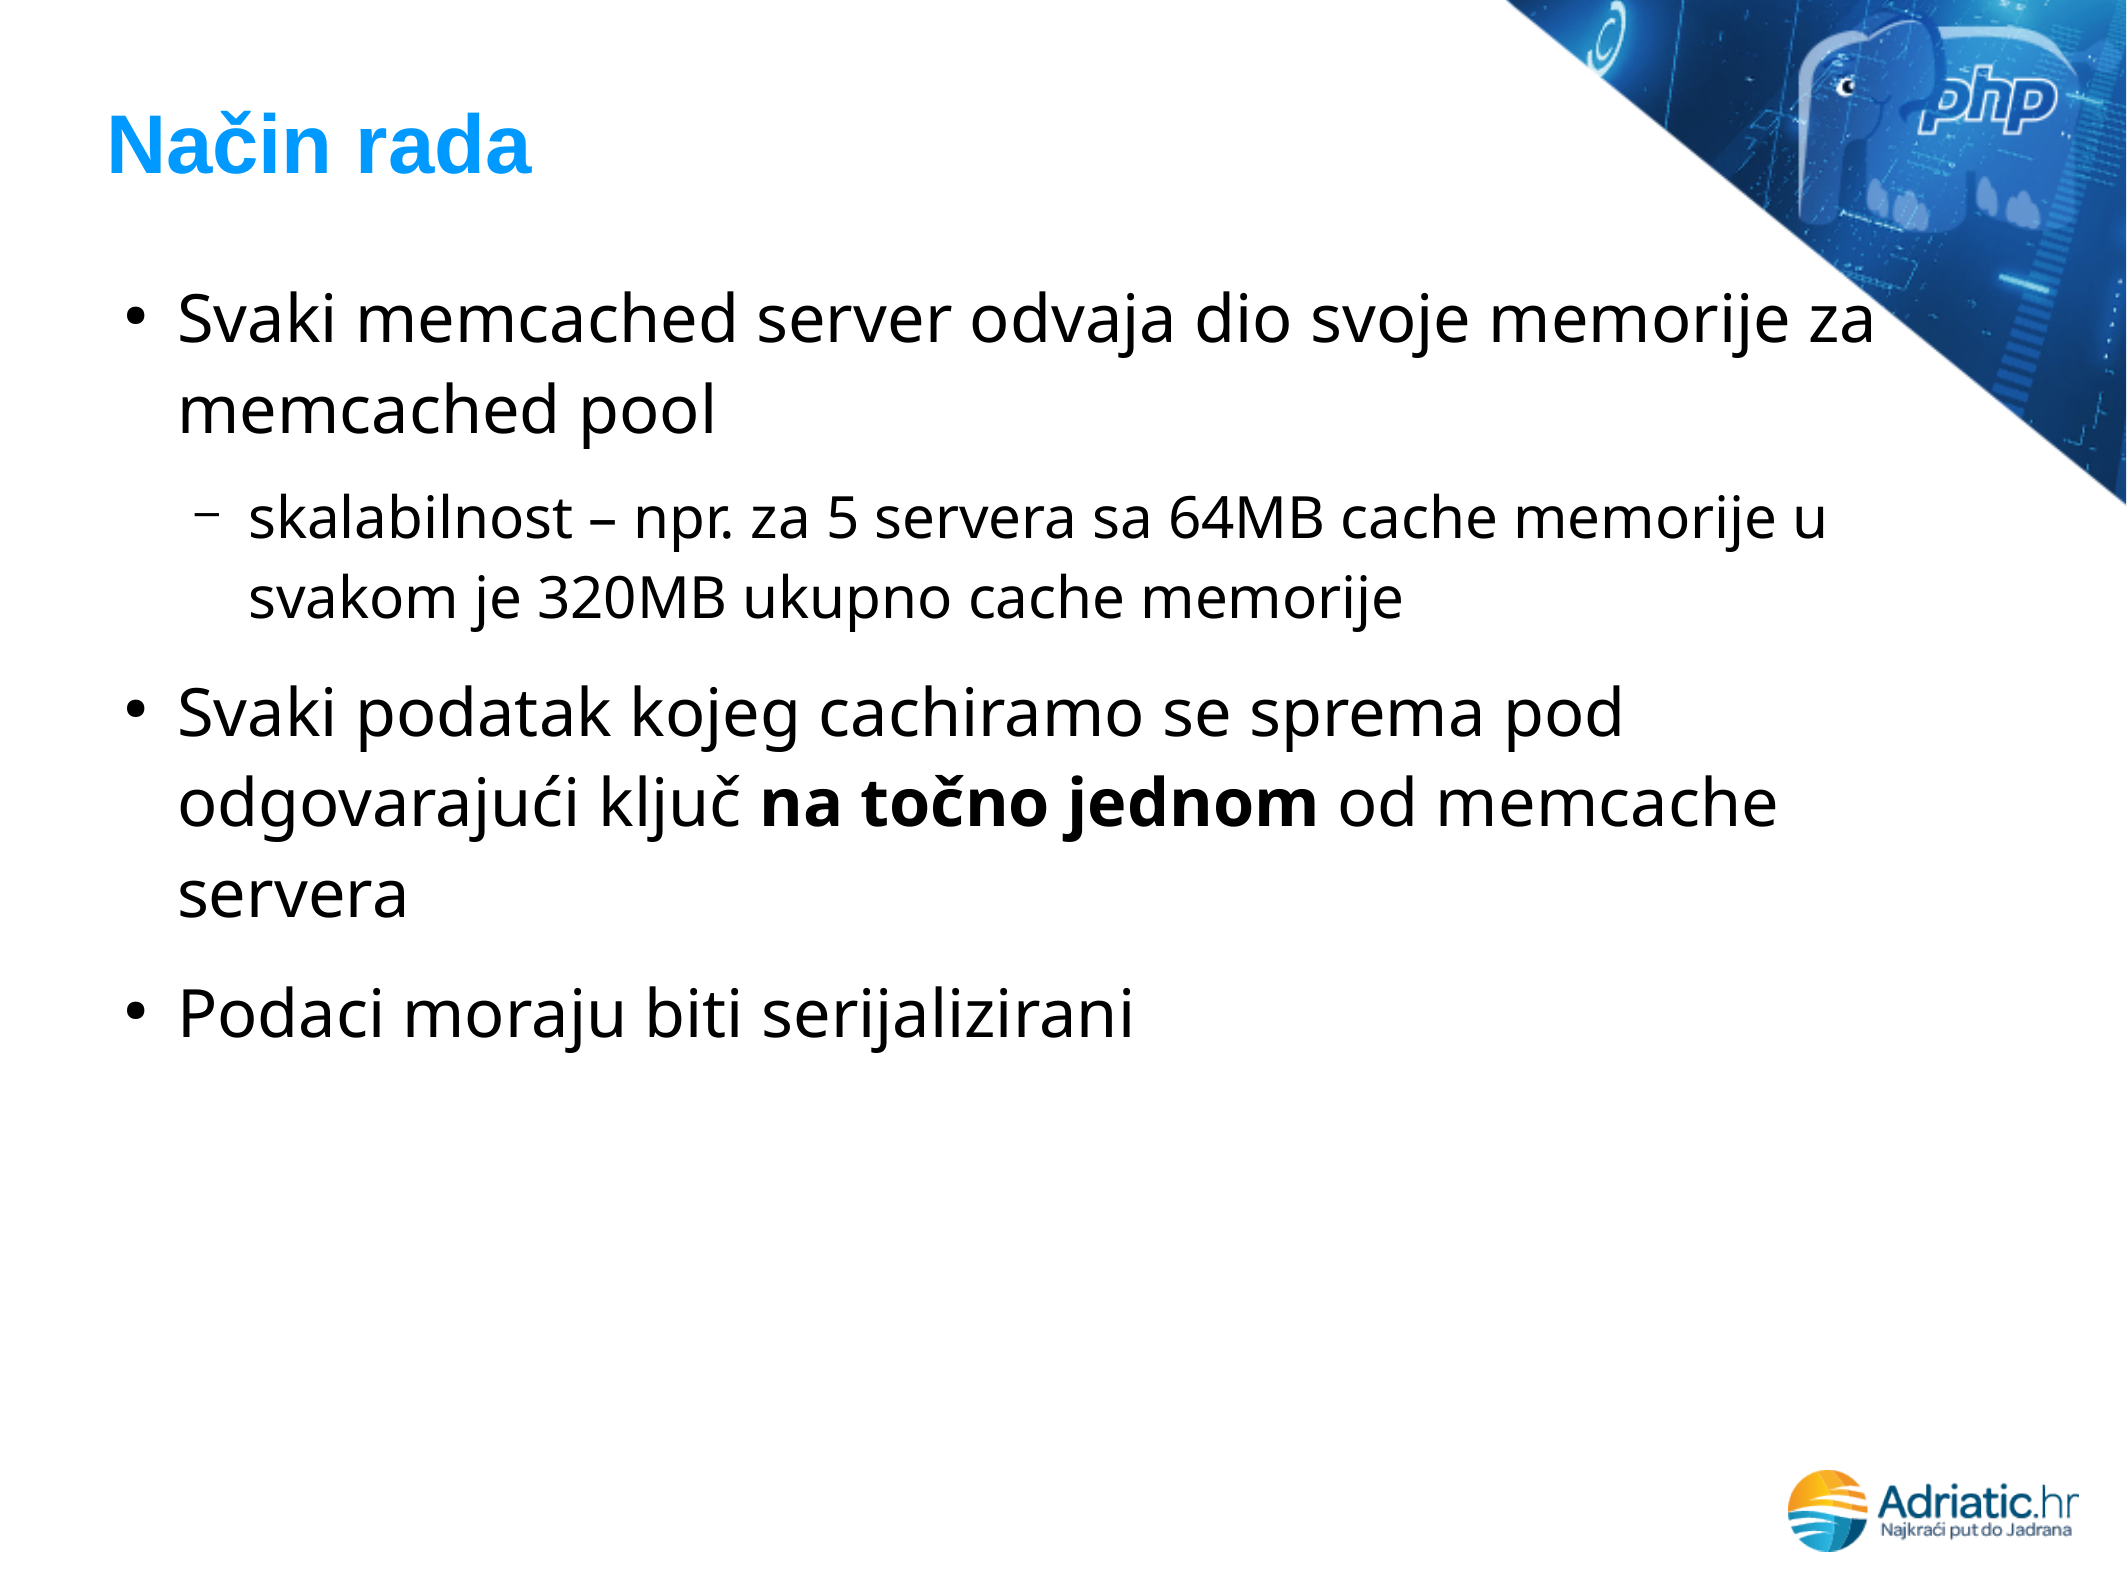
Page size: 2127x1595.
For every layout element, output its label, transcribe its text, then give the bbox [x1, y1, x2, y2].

picture [1505, 0, 2127, 625]
title Način rada [106, 70, 1630, 219]
list Svaki memcached server odvaja dio svoje memorije za memcached pool skalabilnost – npr. za 5 servera sa 64MB cache memorije u svakom je 320MB ukupno cache memorije Svaki podatak kojeg cachiramo se sprema pod odgovarajući ključ na točno jednom od memcache servera Podaci moraju biti serijalizirani [106, 271, 2020, 1453]
picture [1788, 1470, 2079, 1552]
